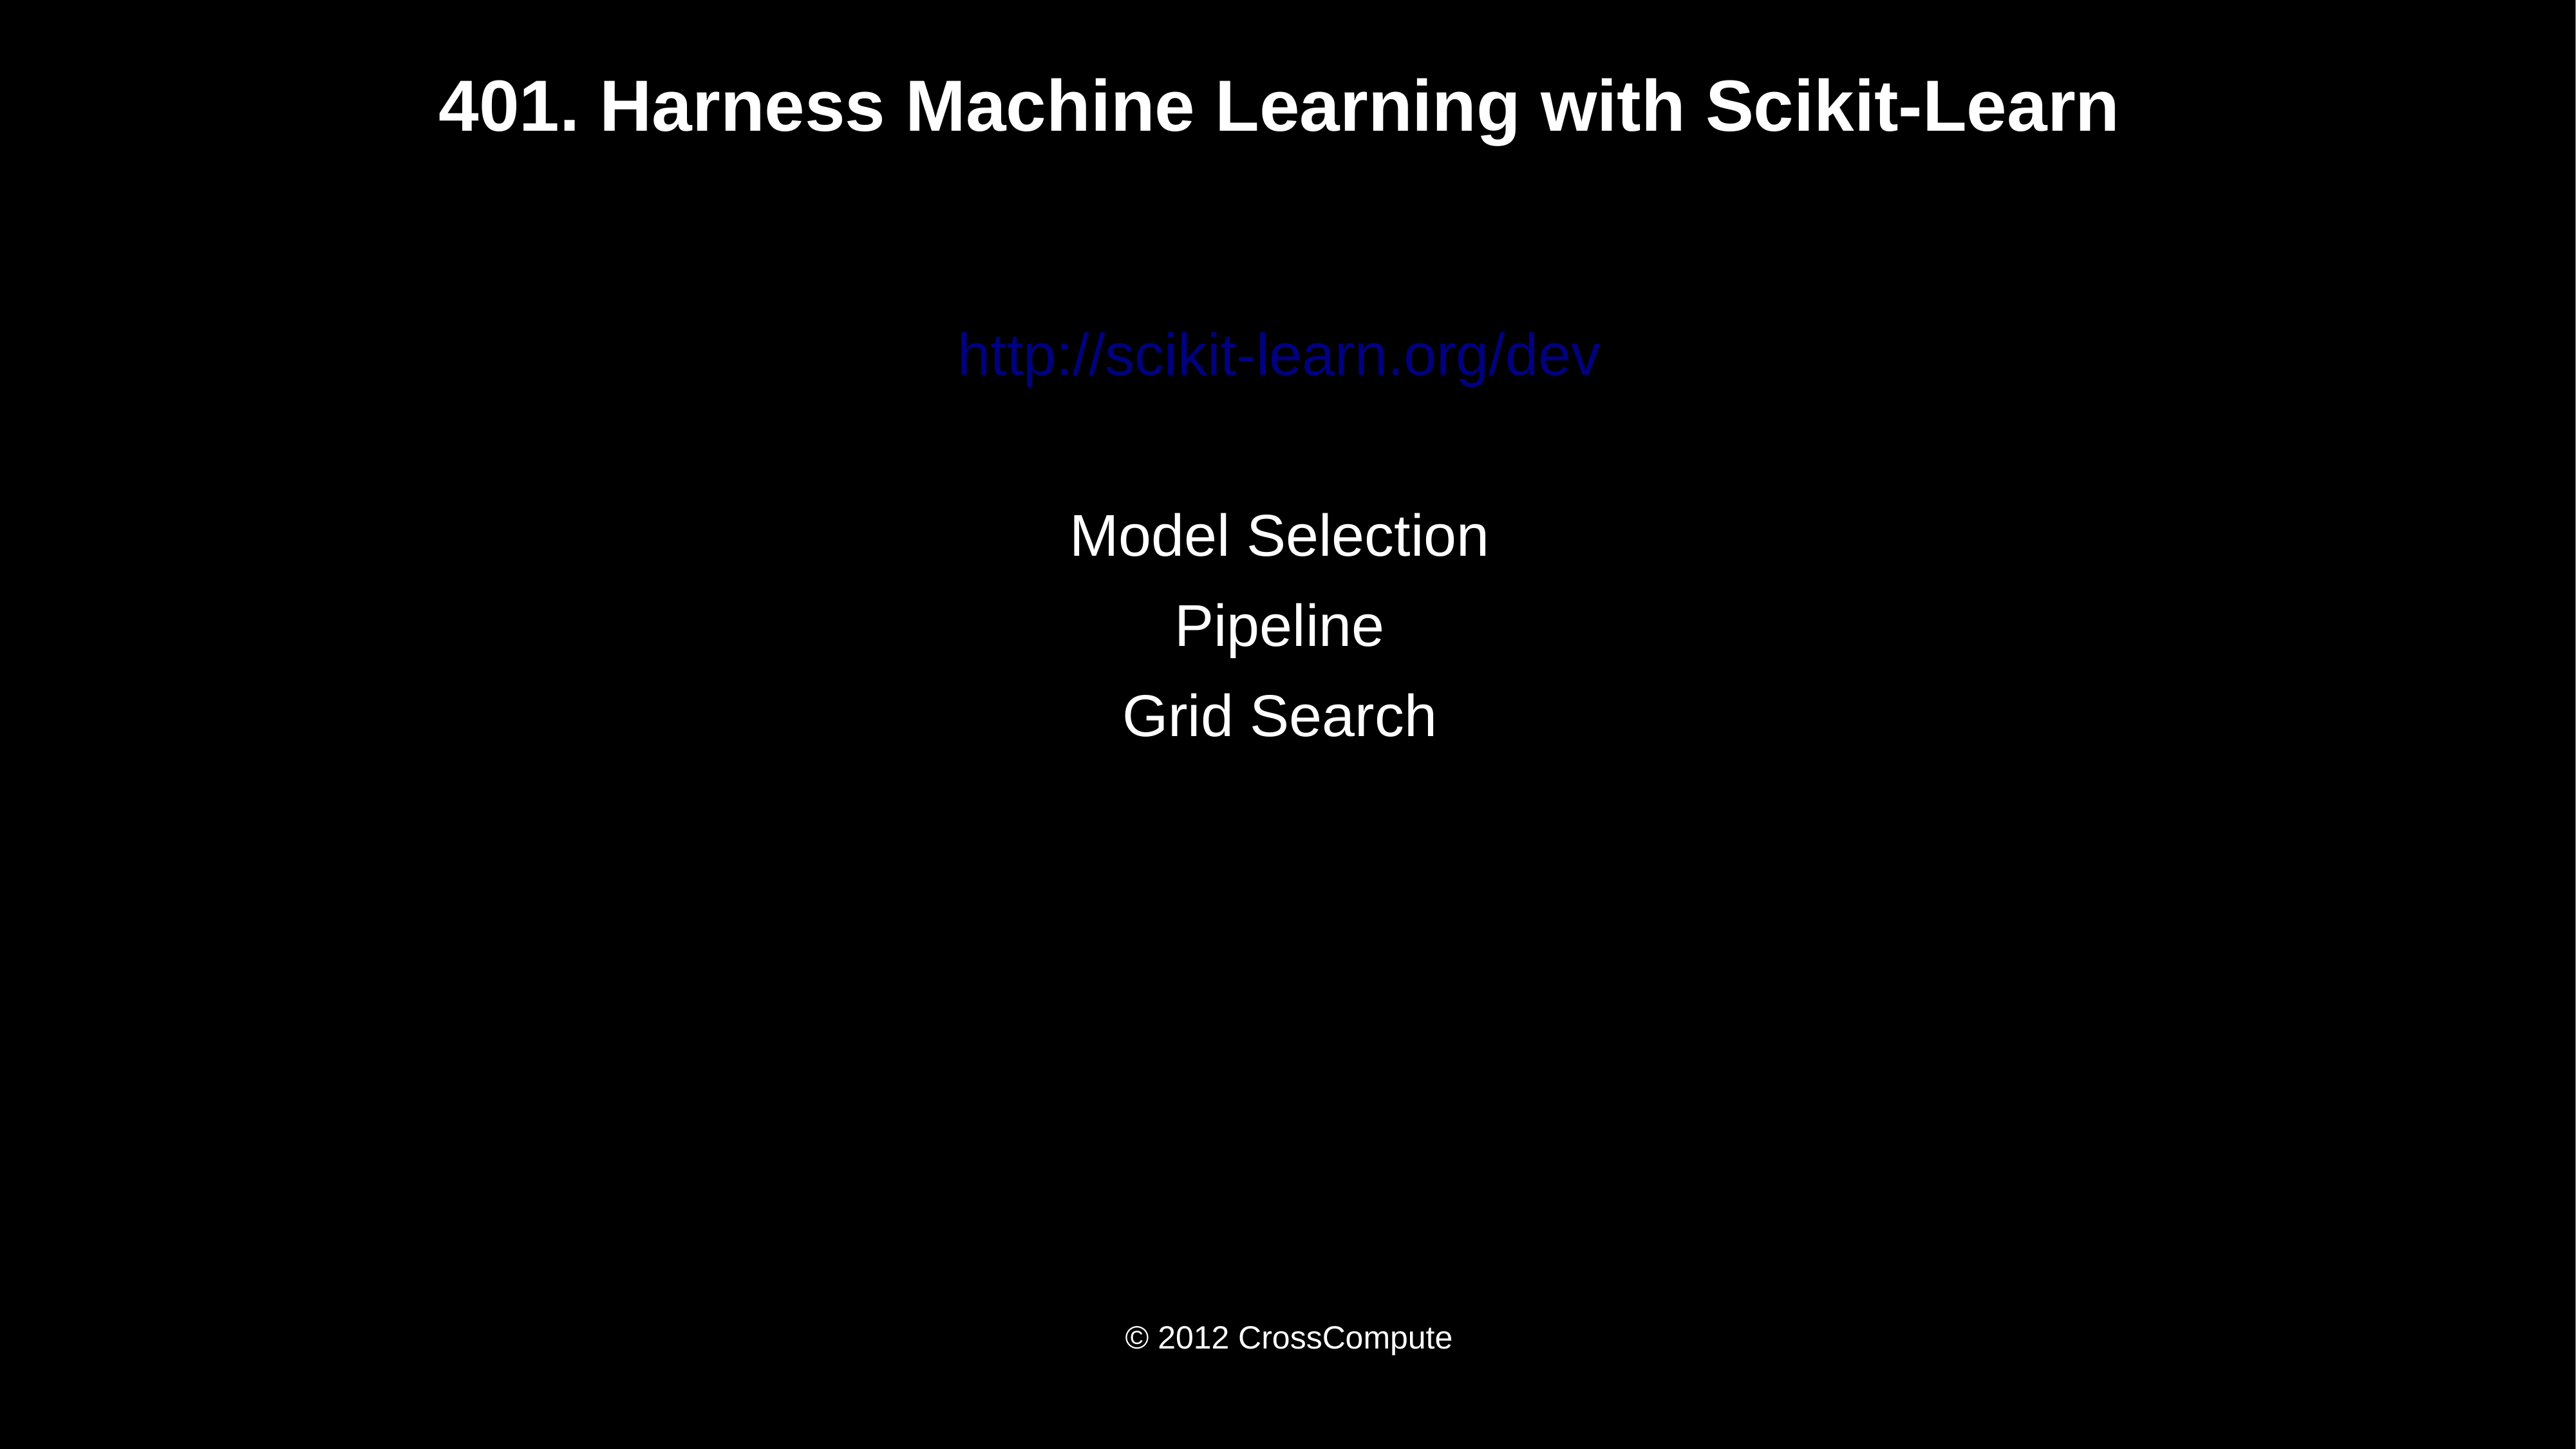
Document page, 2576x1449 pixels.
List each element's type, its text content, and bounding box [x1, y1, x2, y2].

title 401. Harness Machine Learning with Scikit-Learn [72, 19, 2488, 193]
list http://scikit-learn.org/dev Model Selection Pipeline Grid Search [72, 231, 2488, 1073]
